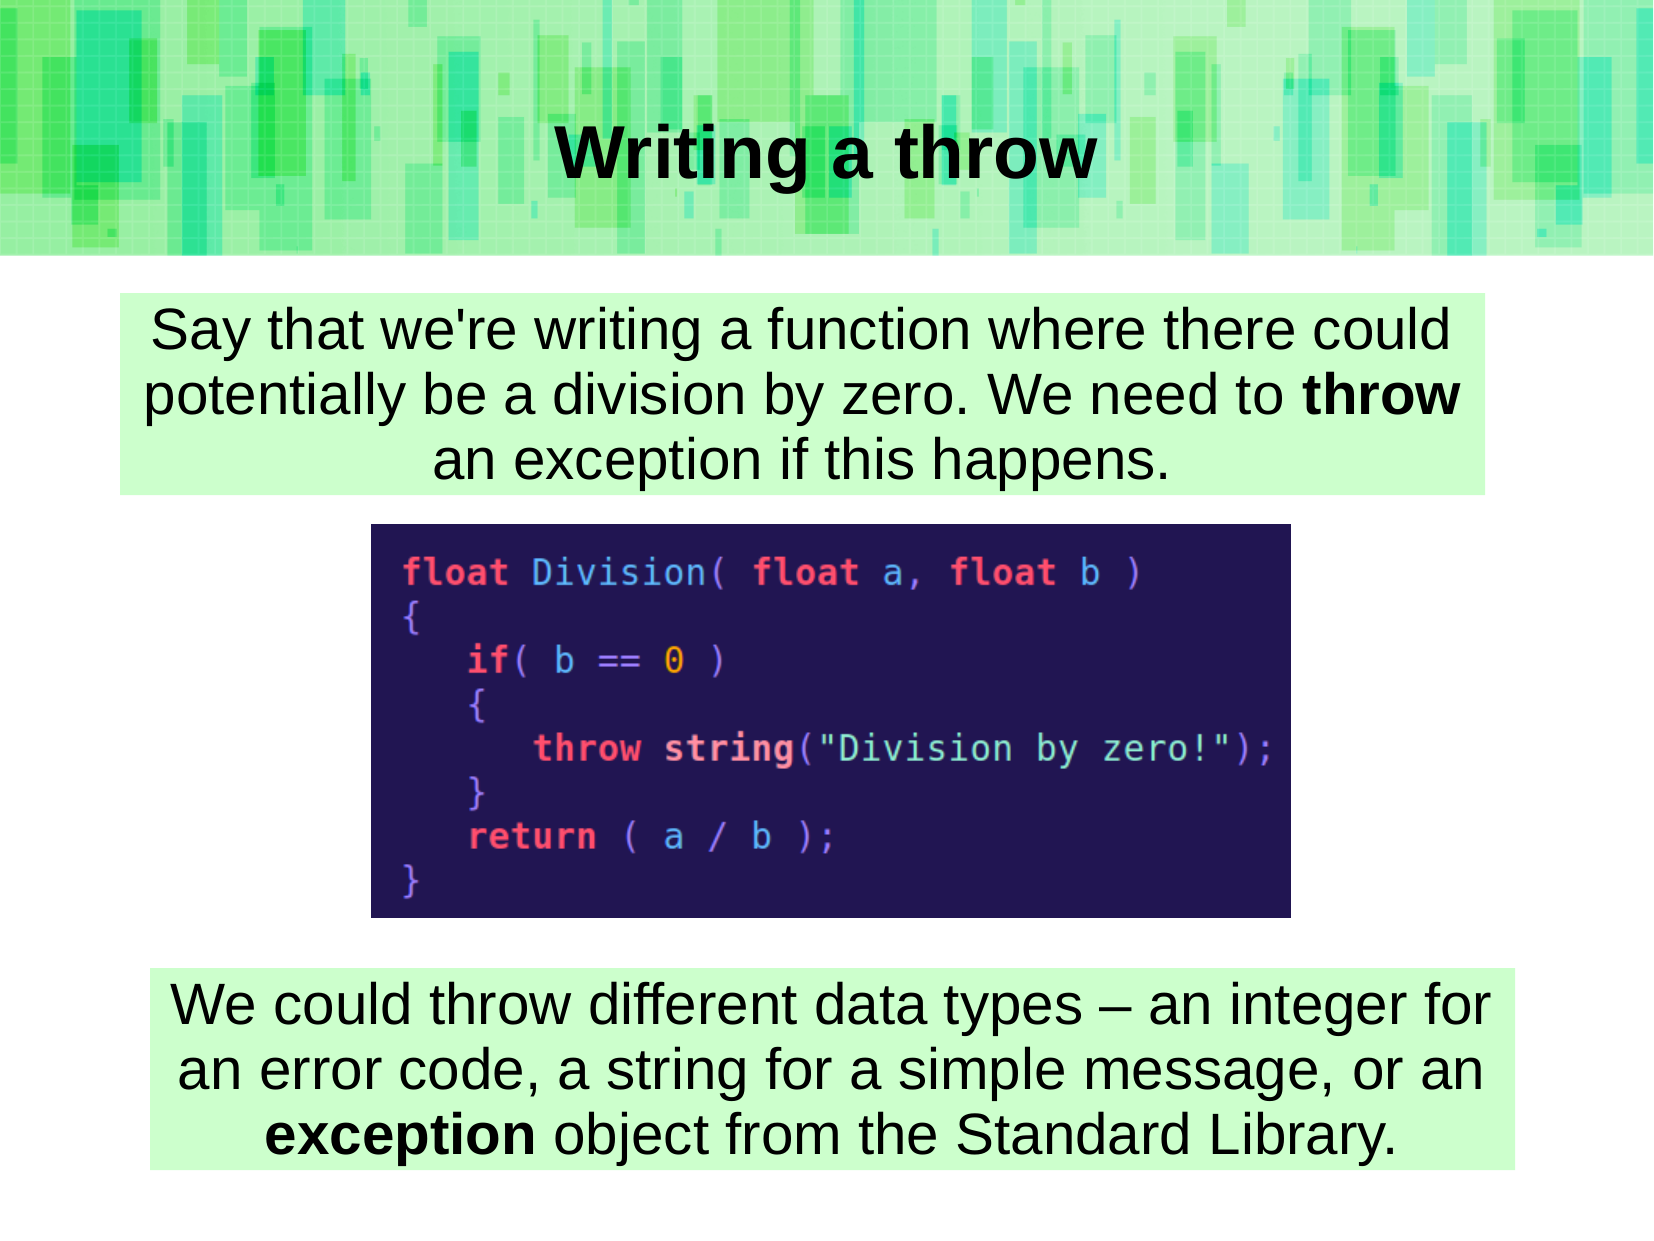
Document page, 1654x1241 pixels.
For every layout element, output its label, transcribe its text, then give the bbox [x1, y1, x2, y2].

text_box Say that we're writing a function where there could potentially be a division by zero. We need to throw an exception if this happens. [120, 293, 1486, 496]
picture [0, 0, 1654, 1241]
title Writing a throw [82, 49, 1571, 257]
text_box We could throw different data types – an integer for an error code, a string for a simple message, or an exception object from the Standard Library. [150, 968, 1516, 1171]
